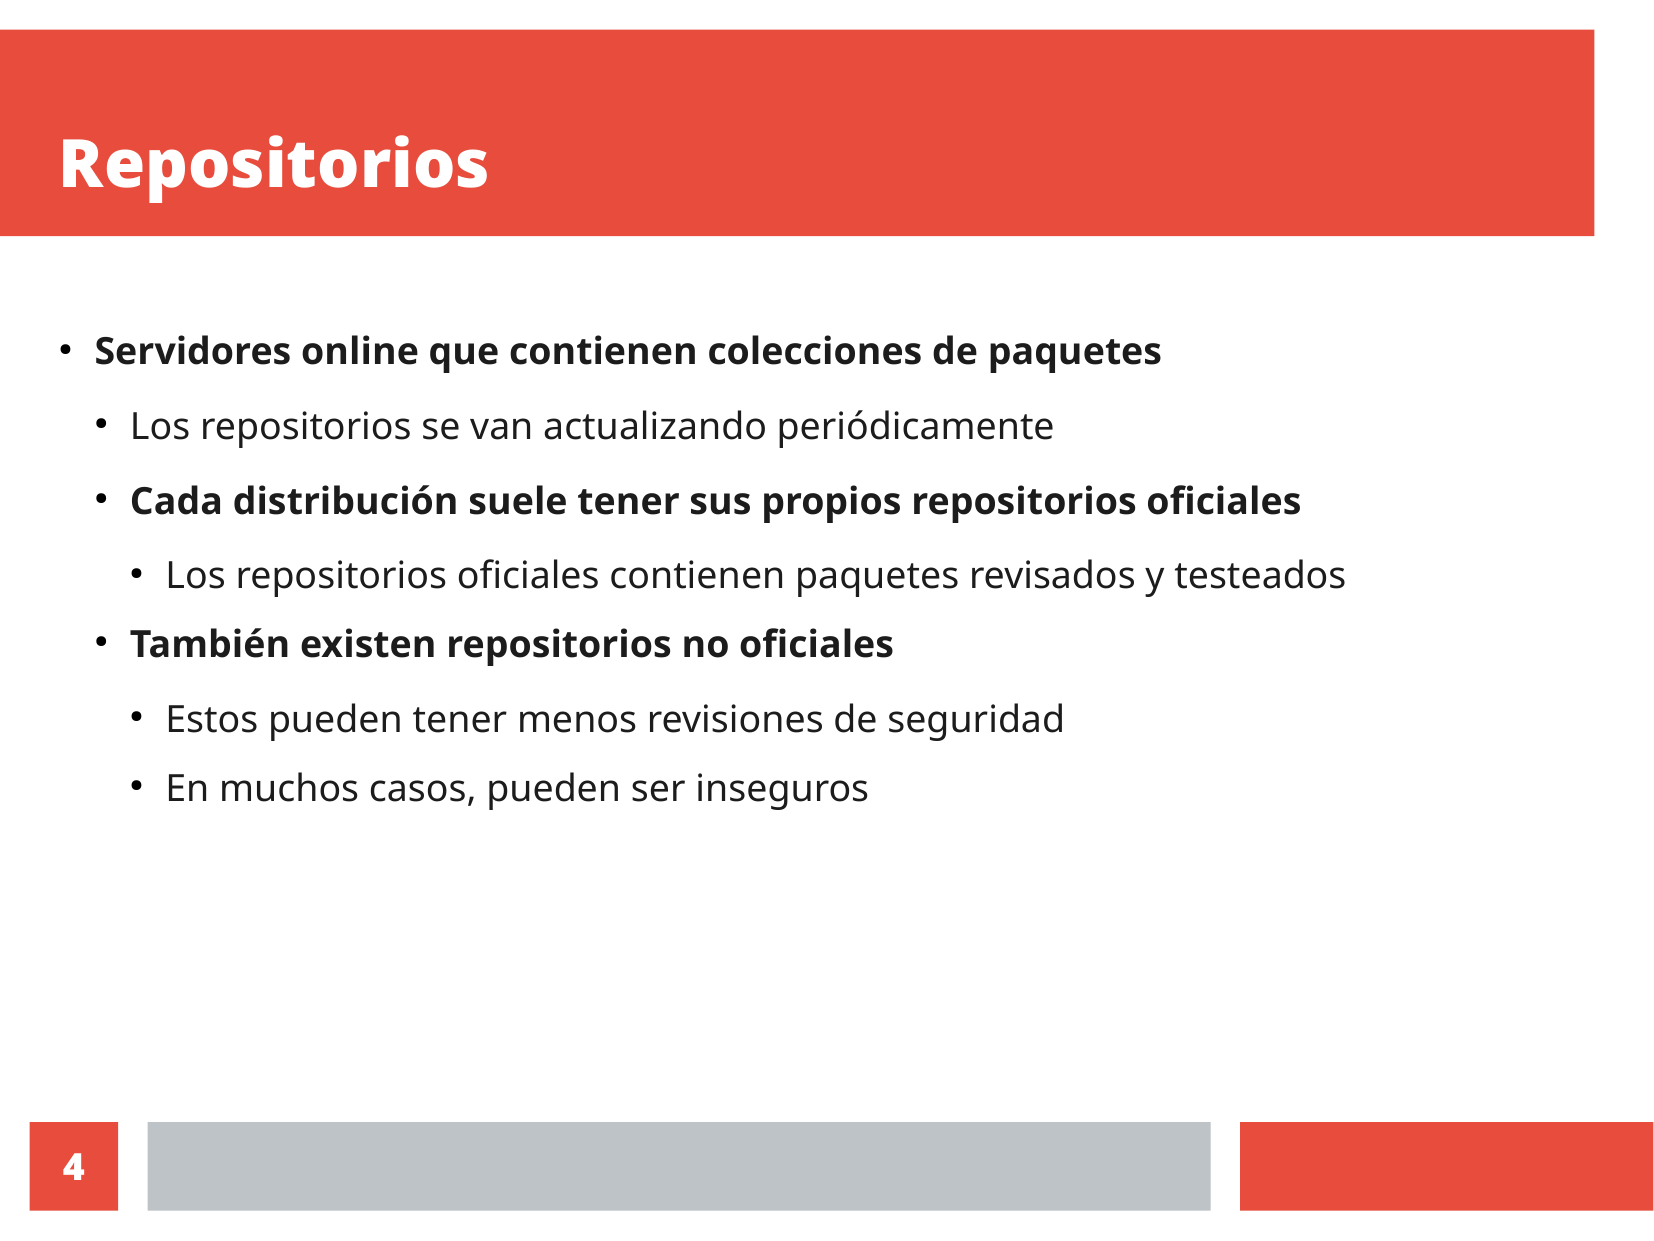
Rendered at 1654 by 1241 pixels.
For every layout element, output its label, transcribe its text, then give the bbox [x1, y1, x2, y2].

title Repositorios [59, 59, 1595, 207]
list Servidores online que contienen colecciones de paquetes Los repositorios se van actualizando periódicamente Cada distribución suele tener sus propios repositorios oficiales Los repositorios oficiales contienen paquetes revisados y testeados También existen repositorios no oficiales Estos pueden tener menos revisiones de seguridad En muchos casos, pueden ser inseguros [59, 324, 1565, 1093]
